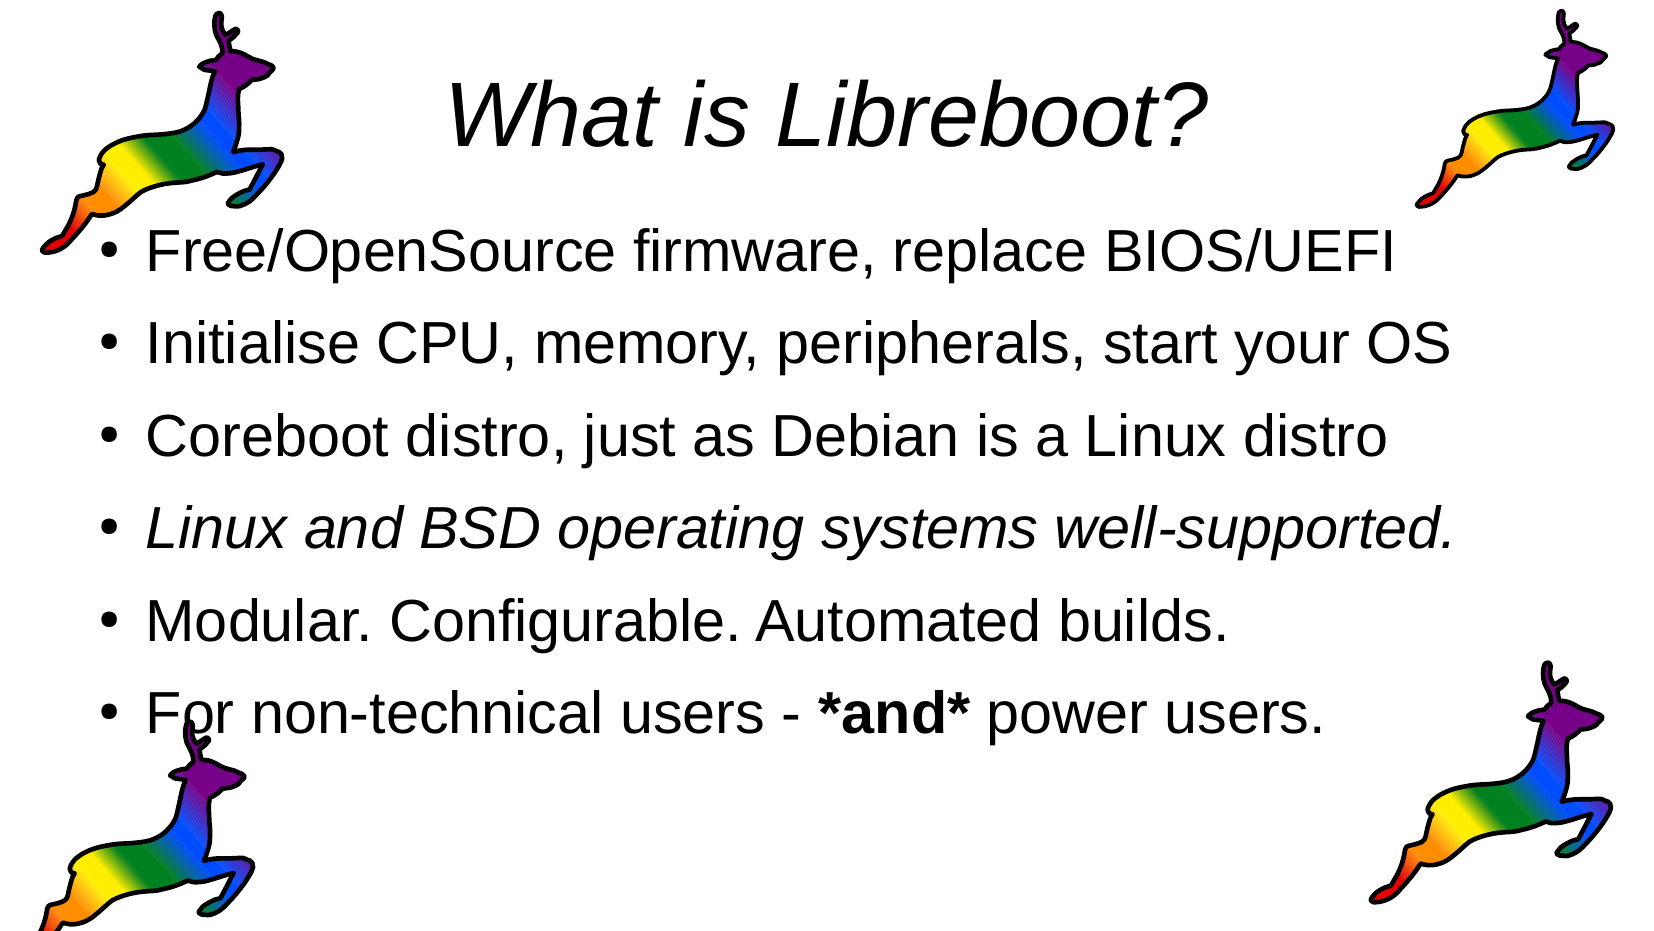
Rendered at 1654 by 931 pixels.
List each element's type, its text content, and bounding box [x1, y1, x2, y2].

picture [1406, 0, 1625, 218]
picture [29, 0, 296, 266]
list Free/OpenSource firmware, replace BIOS/UEFI Initialise CPU, memory, peripherals, start your OS Coreboot distro, just as Debian is a Linux distro Linux and BSD operating systems well-supported. Modular. Configurable. Automated builds. For non-technical users - *and* power users. [82, 217, 1571, 758]
picture [1357, 649, 1625, 916]
picture [0, 708, 267, 931]
title What is Libreboot? [296, 37, 1406, 193]
